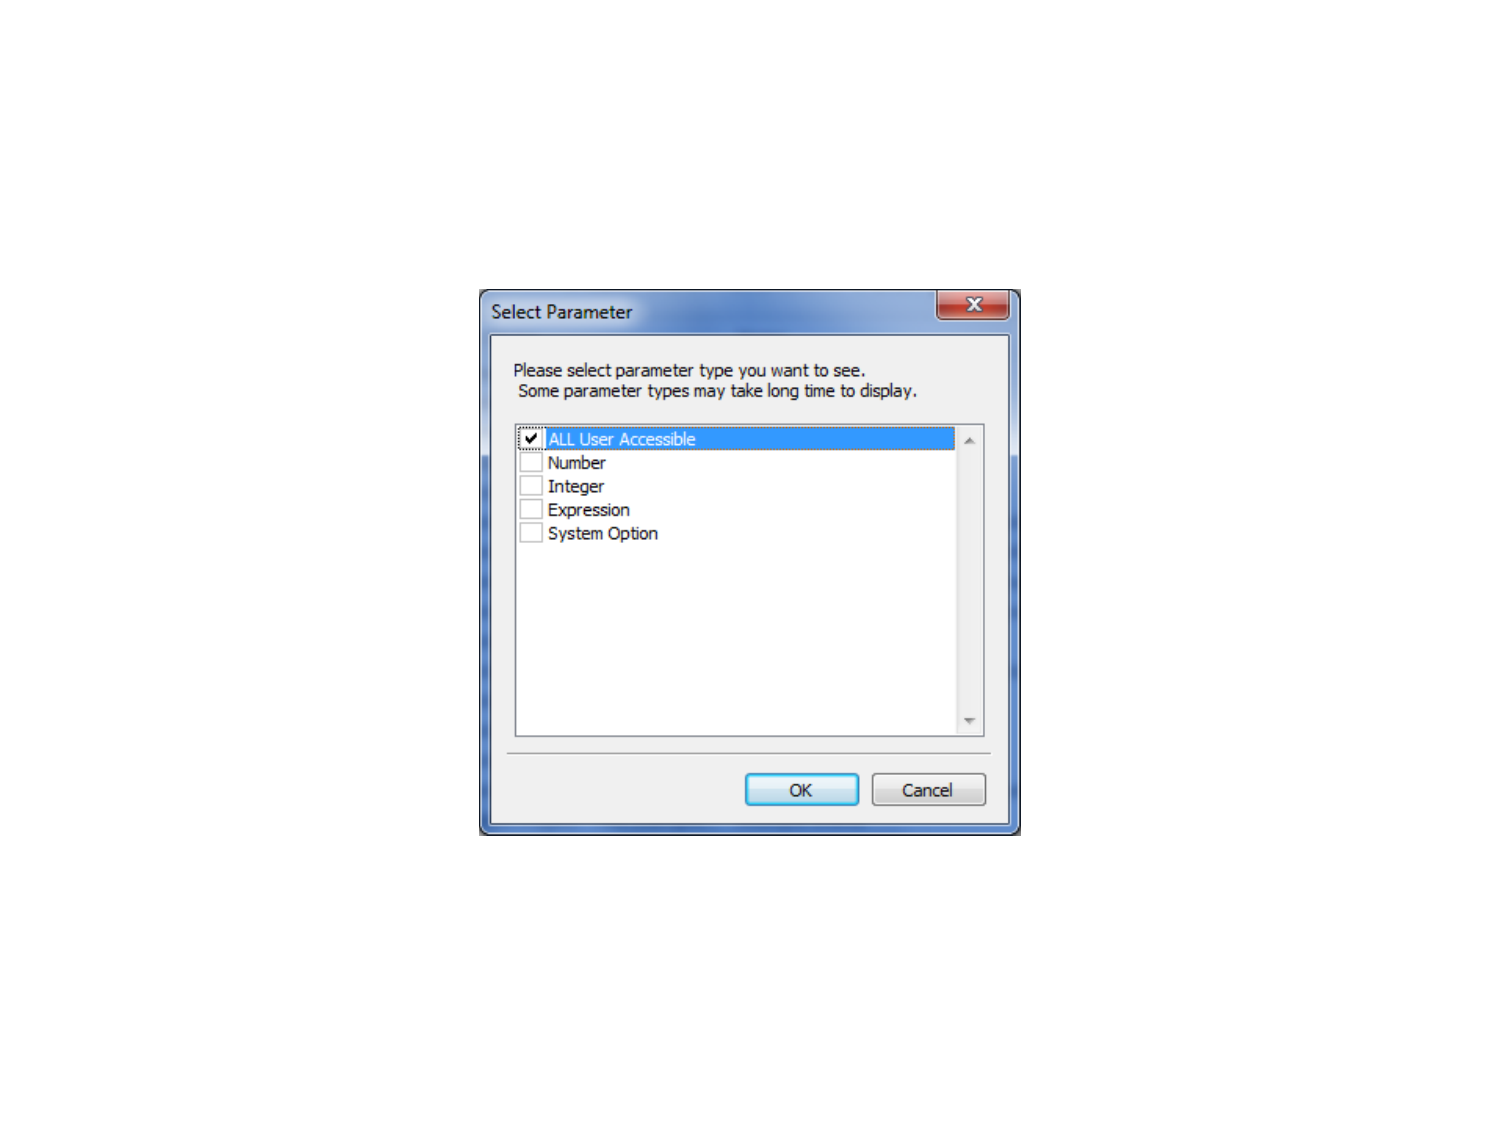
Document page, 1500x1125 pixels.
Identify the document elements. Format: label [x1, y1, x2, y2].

picture [479, 289, 1021, 836]
